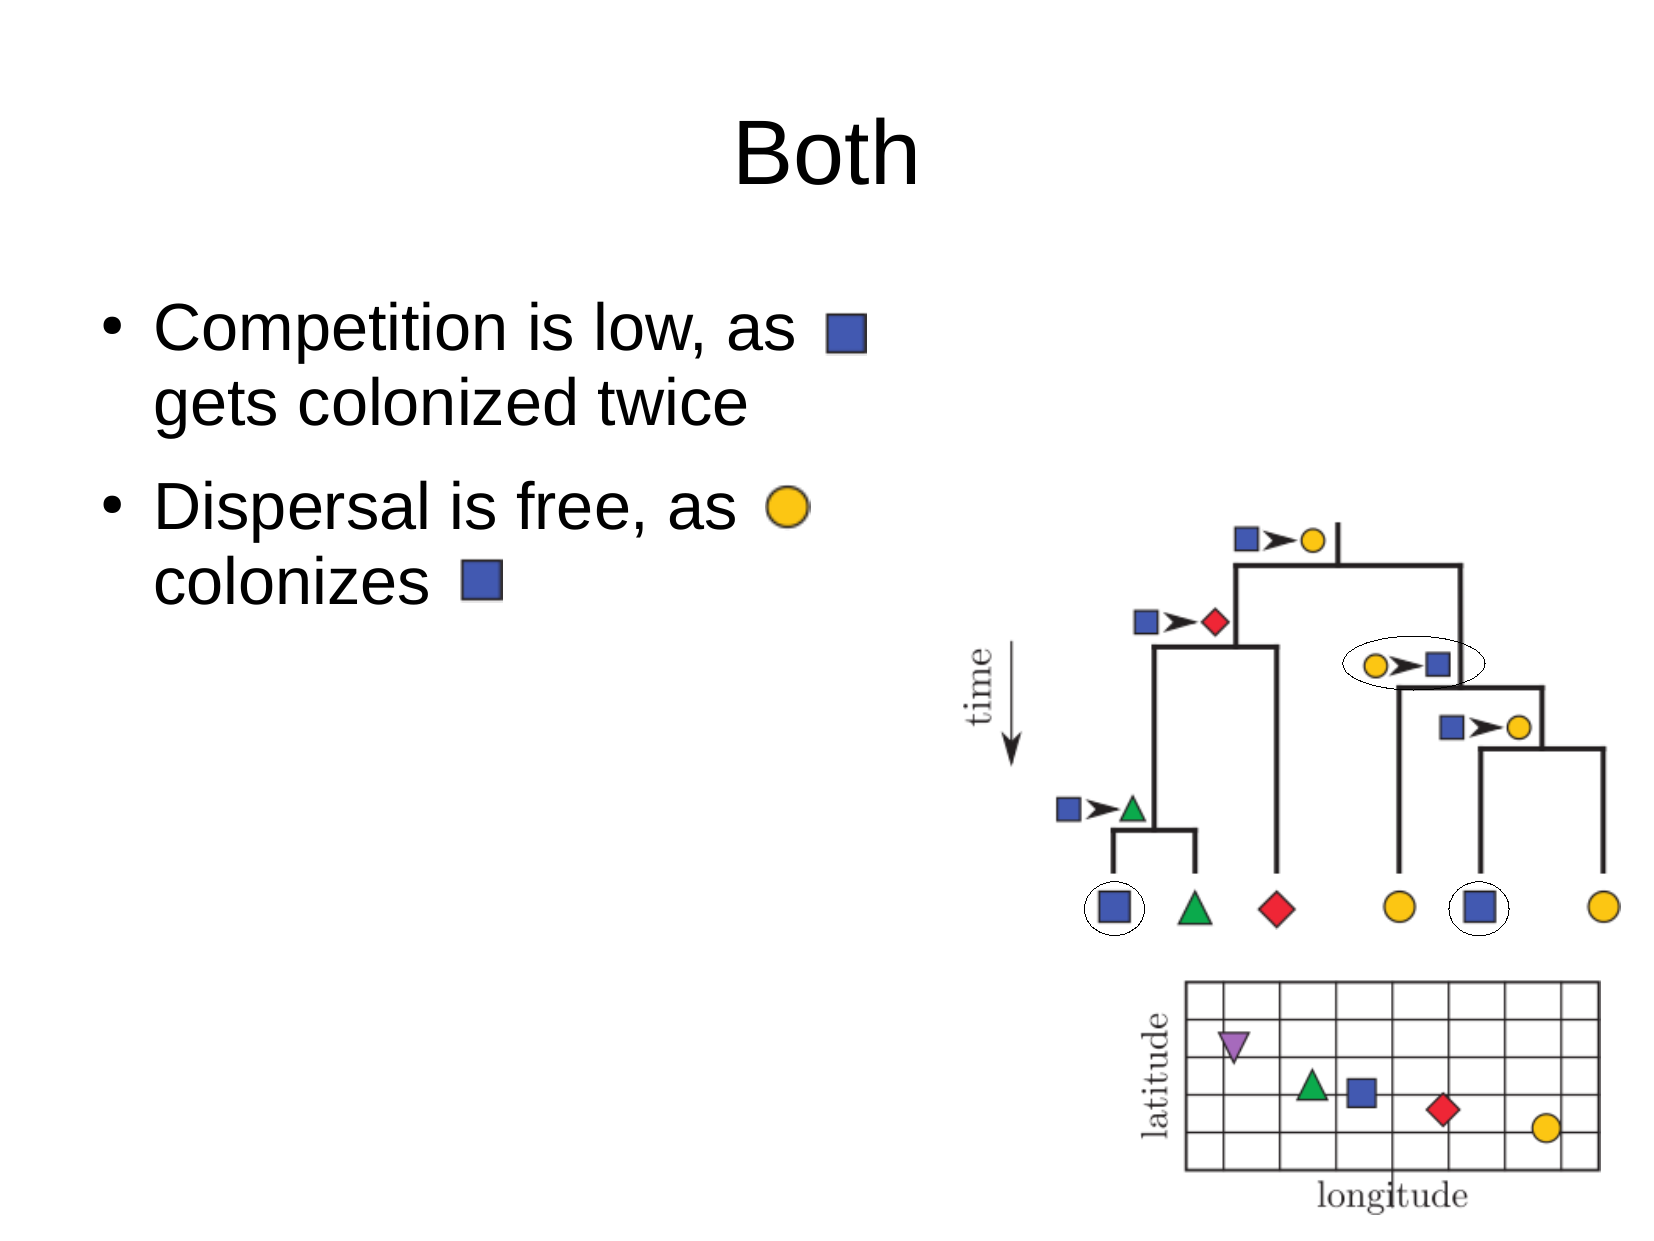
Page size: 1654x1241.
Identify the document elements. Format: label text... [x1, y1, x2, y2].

list Competition is low, as gets colonized twice Dispersal is free, as colonizes [82, 290, 886, 1186]
title Both [82, 49, 1571, 257]
text_box [1448, 881, 1510, 936]
text_box [1084, 881, 1145, 936]
picture [765, 484, 811, 531]
picture [963, 521, 1621, 931]
picture [460, 558, 503, 603]
text_box [1342, 636, 1486, 691]
picture [1140, 980, 1601, 1216]
picture [825, 312, 867, 356]
